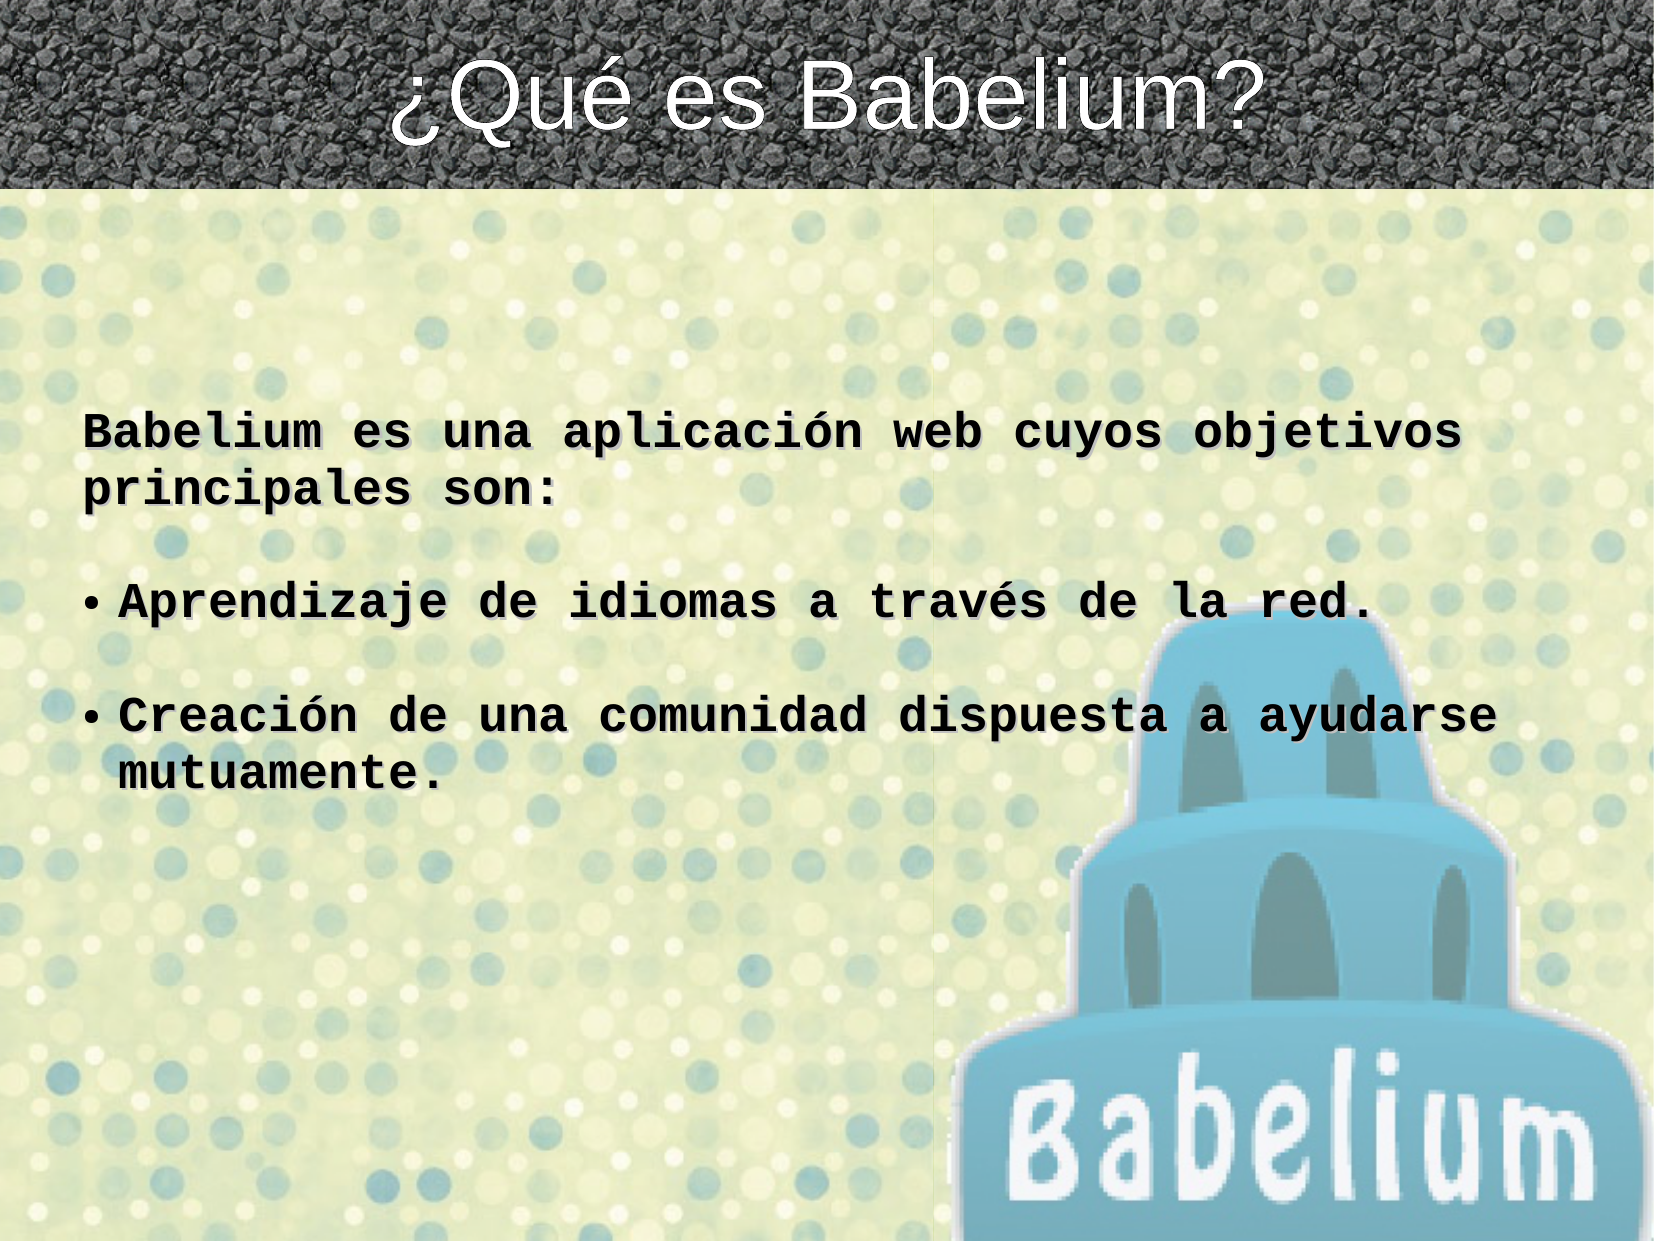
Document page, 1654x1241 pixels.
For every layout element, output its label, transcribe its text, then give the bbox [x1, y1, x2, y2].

subtitle Babelium es una aplicación web cuyos objetivos principales son: Aprendizaje de idiomas a través de la red. Creación de una comunidad dispuesta a ayudarse mutuamente. [82, 290, 1571, 1010]
title ¿Qué es Babelium? [0, 0, 1654, 189]
picture [0, 189, 1654, 1241]
